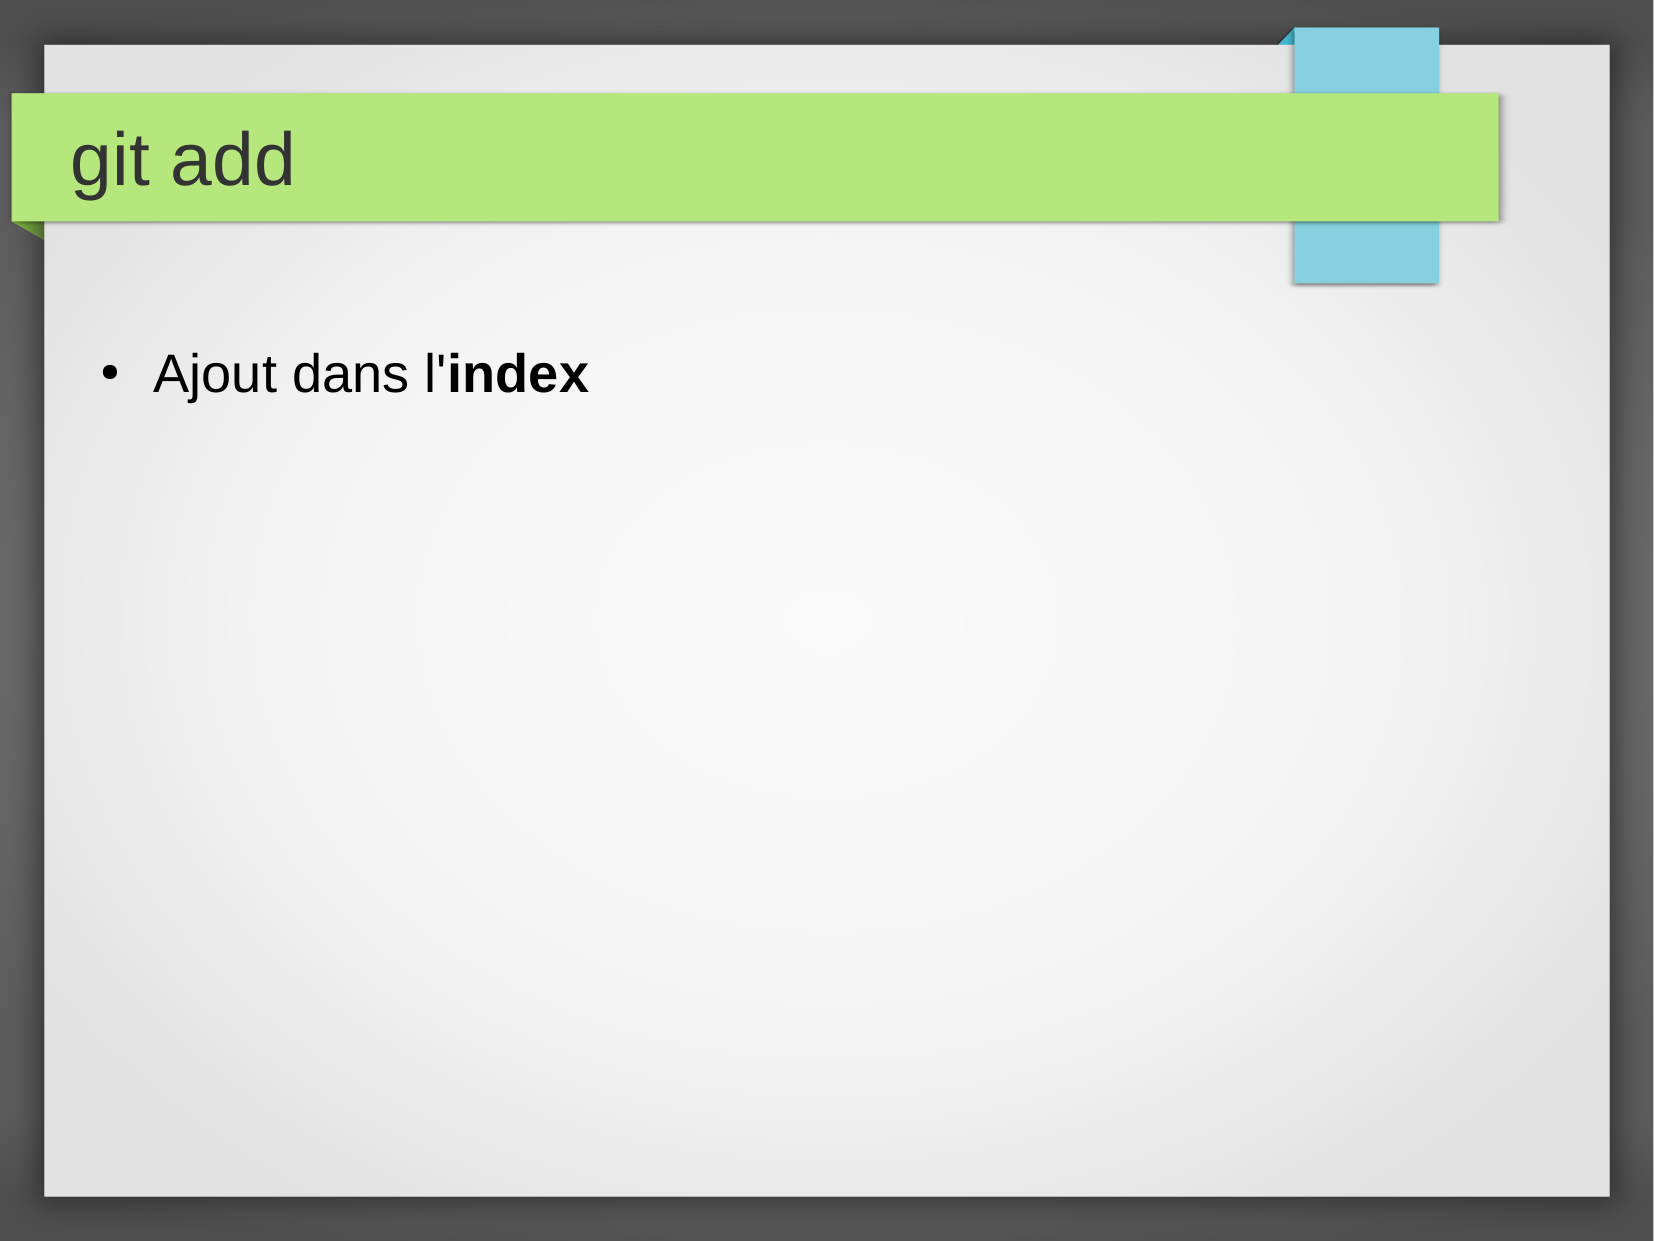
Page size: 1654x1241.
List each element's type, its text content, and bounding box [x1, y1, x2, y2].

list Ajout dans l'index [82, 343, 1538, 1063]
title git add [70, 106, 1229, 213]
picture [0, 0, 1654, 1241]
